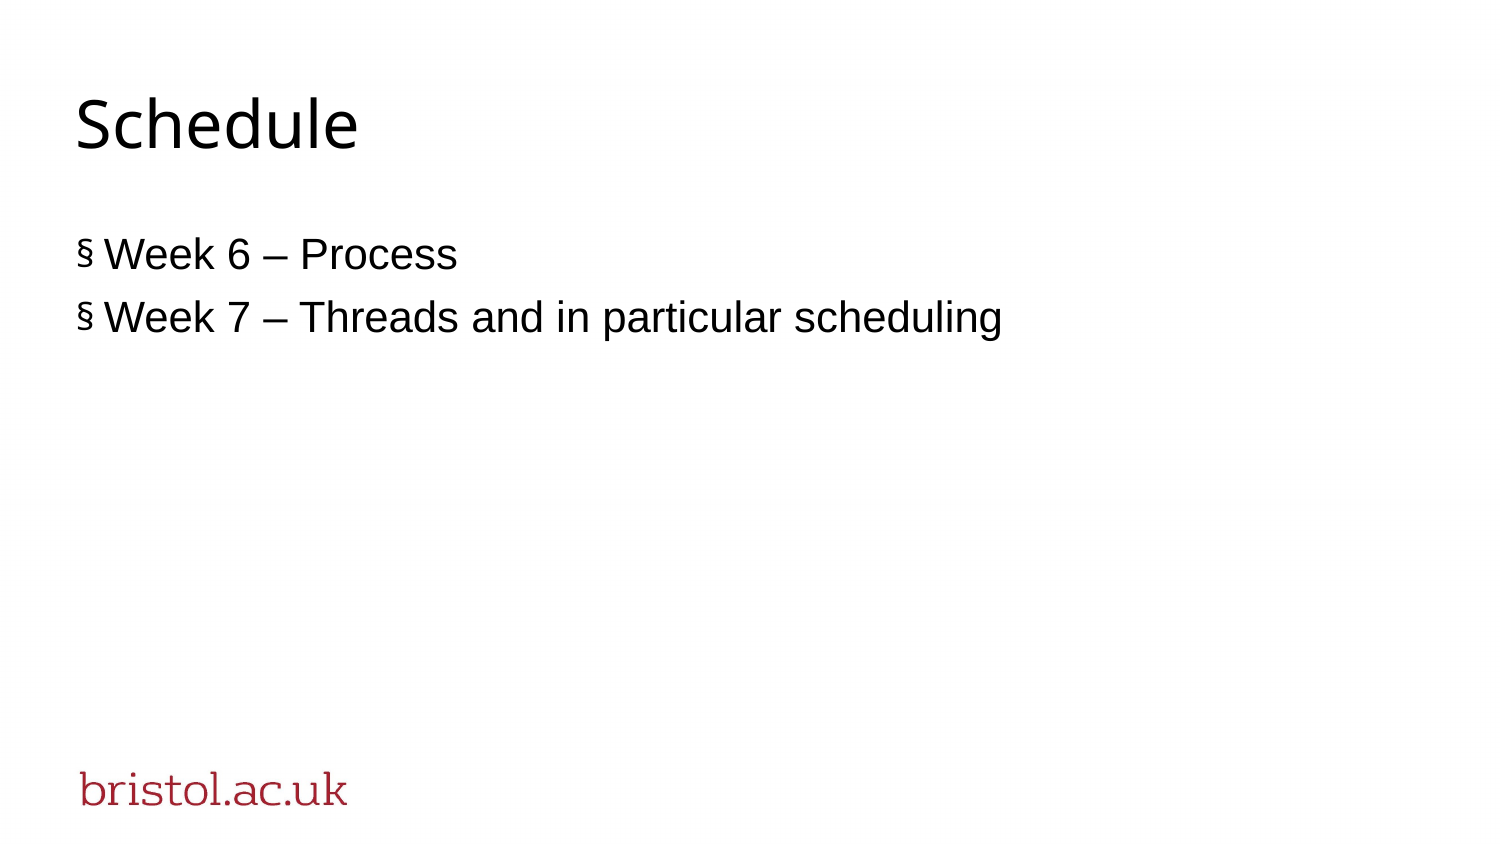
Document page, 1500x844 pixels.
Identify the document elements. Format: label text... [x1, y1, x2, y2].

list Week 6 – Process Week 7 – Threads and in particular scheduling [60, 224, 1440, 699]
title Schedule [60, 44, 1440, 209]
